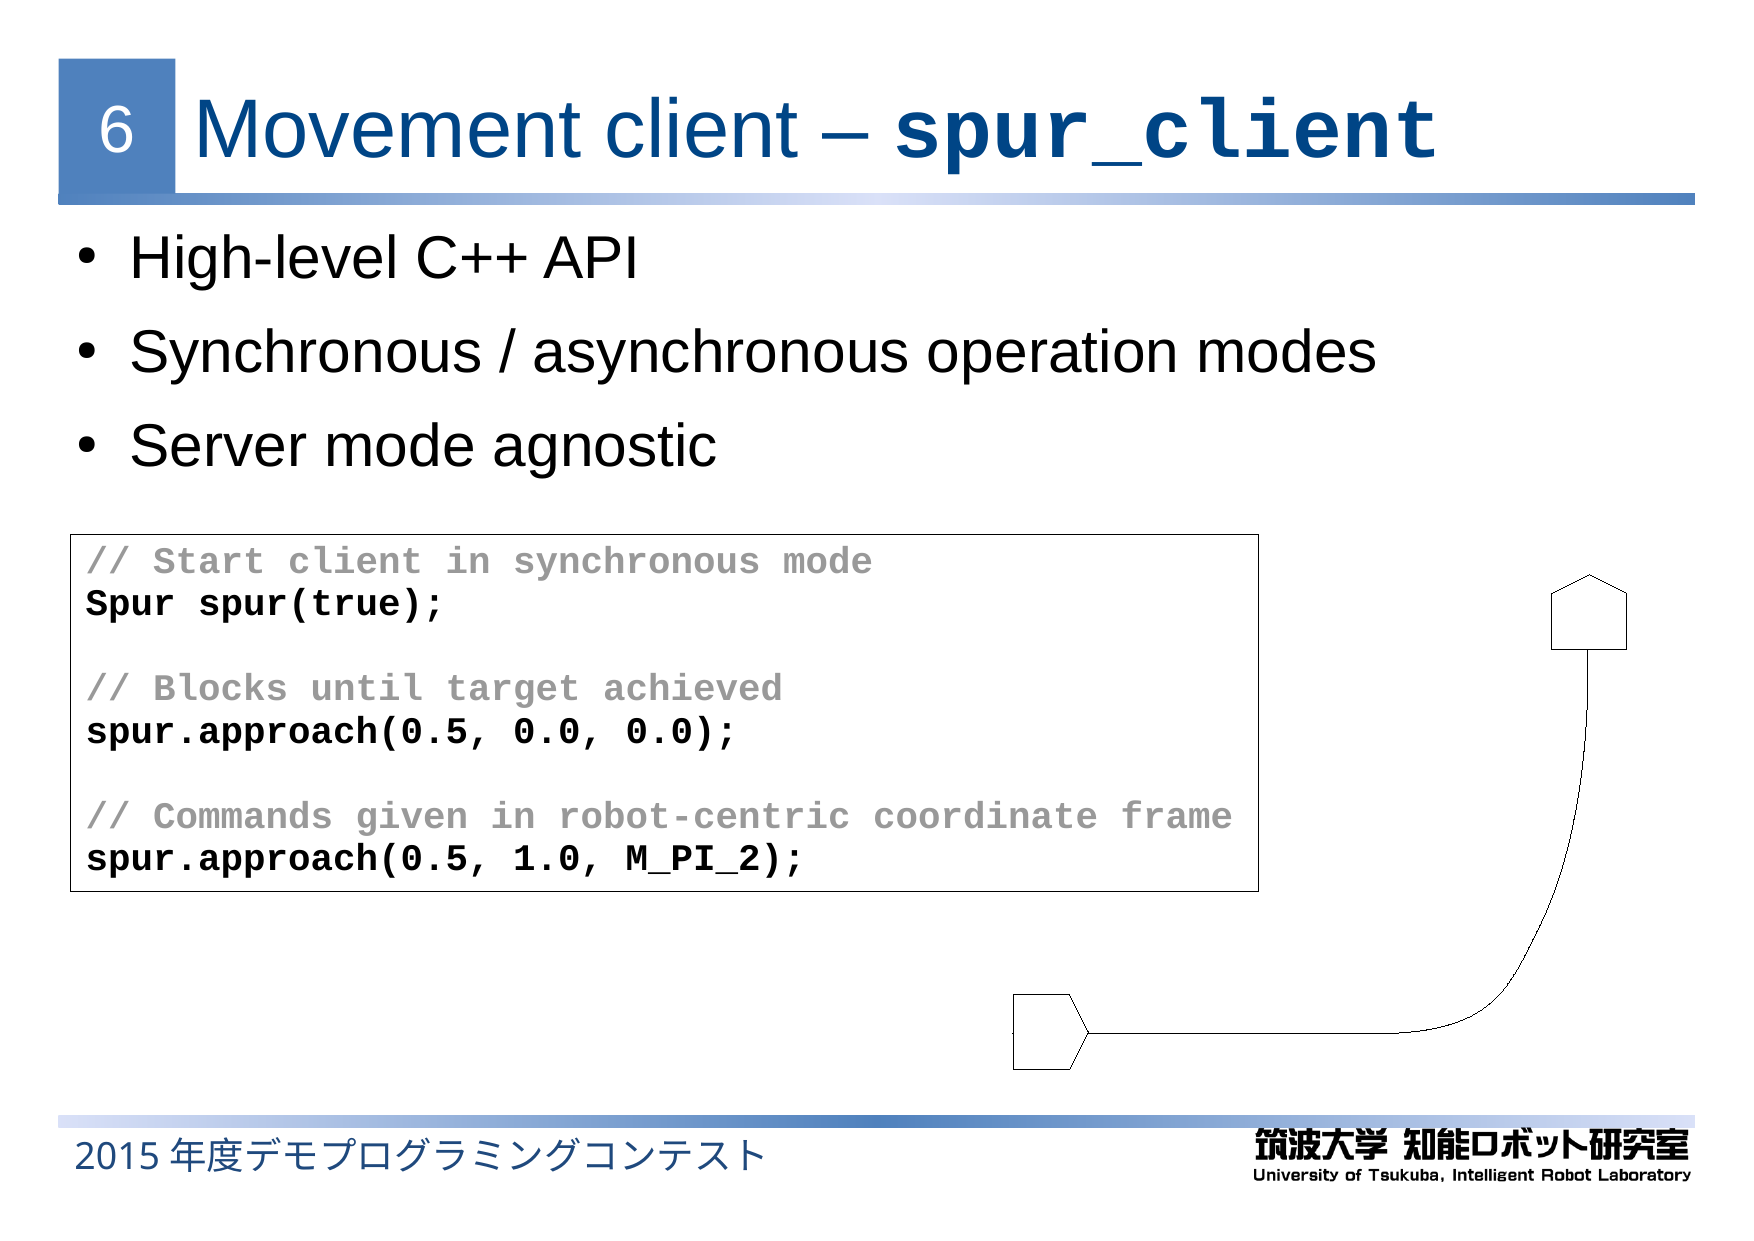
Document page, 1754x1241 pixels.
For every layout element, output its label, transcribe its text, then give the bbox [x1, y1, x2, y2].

text_box [1551, 574, 1627, 650]
text_box [1013, 994, 1089, 1070]
picture [1252, 1127, 1691, 1182]
list High-level C++ API Synchronous / asynchronous operation modes Server mode agnostic [58, 223, 1696, 1116]
text_box // Start client in synchronous mode Spur spur(true); // Blocks until target achieved spur.approach(0.5, 0.0, 0.0); // Commands given in robot-centric coordinate frame spur.approach(0.5, 1.0, M_PI_2); [70, 534, 1259, 892]
title Movement client – spur_client [193, 61, 1651, 205]
